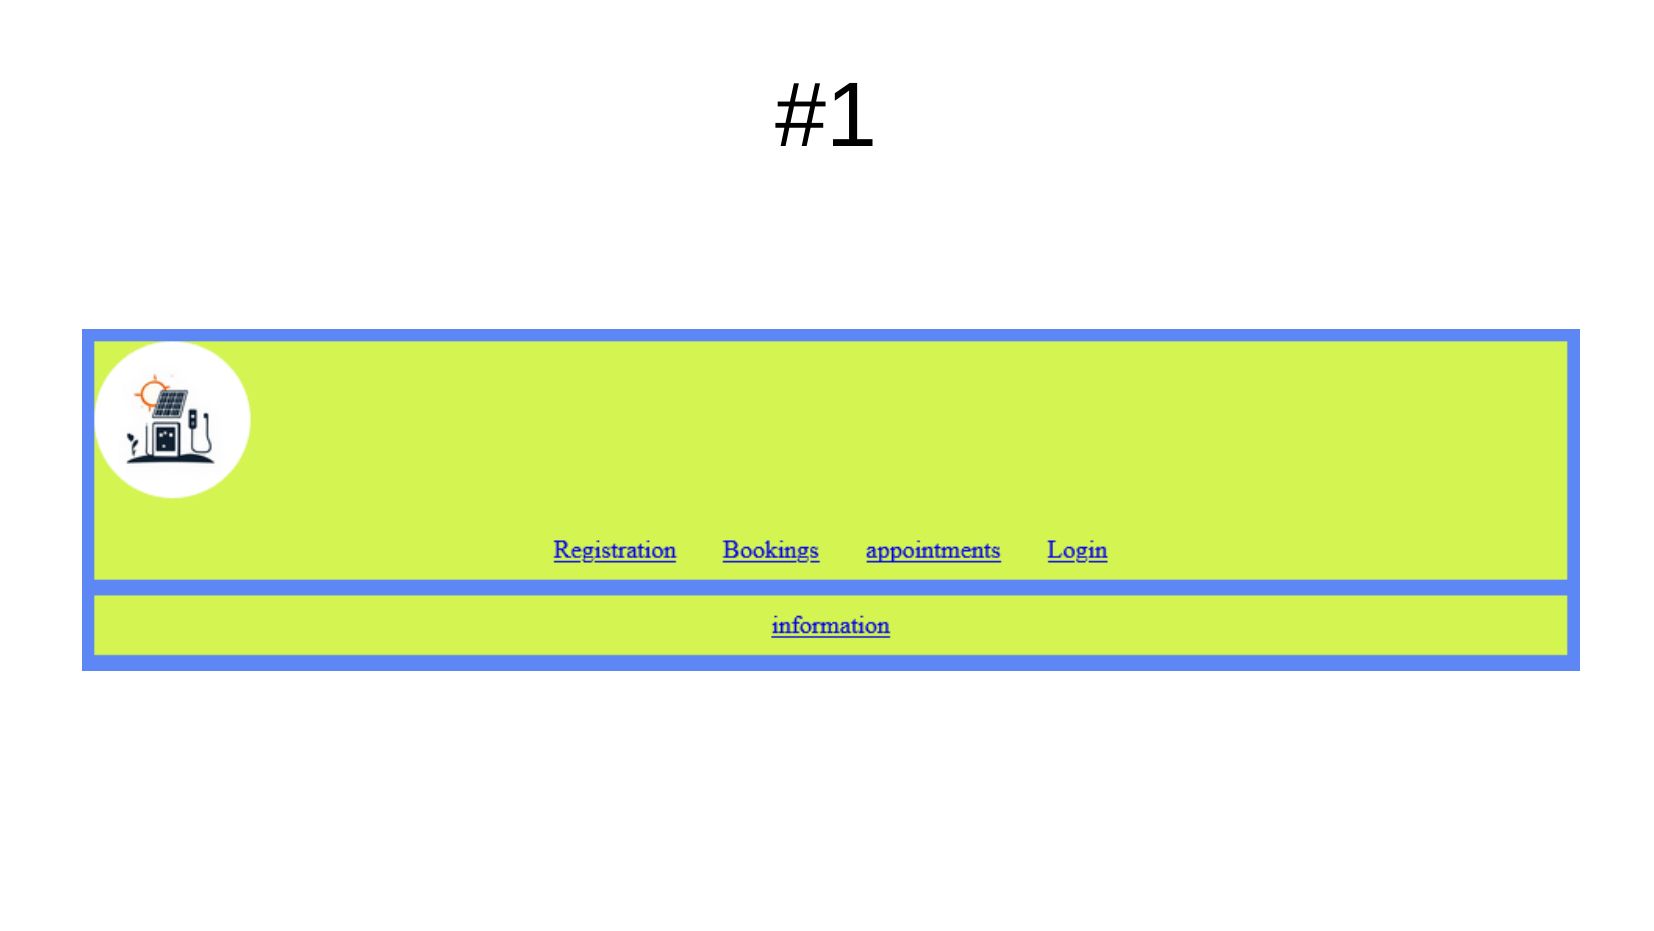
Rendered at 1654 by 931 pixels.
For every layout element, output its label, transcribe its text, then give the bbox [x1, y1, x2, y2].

title #1 [82, 37, 1571, 193]
picture [82, 329, 1580, 671]
